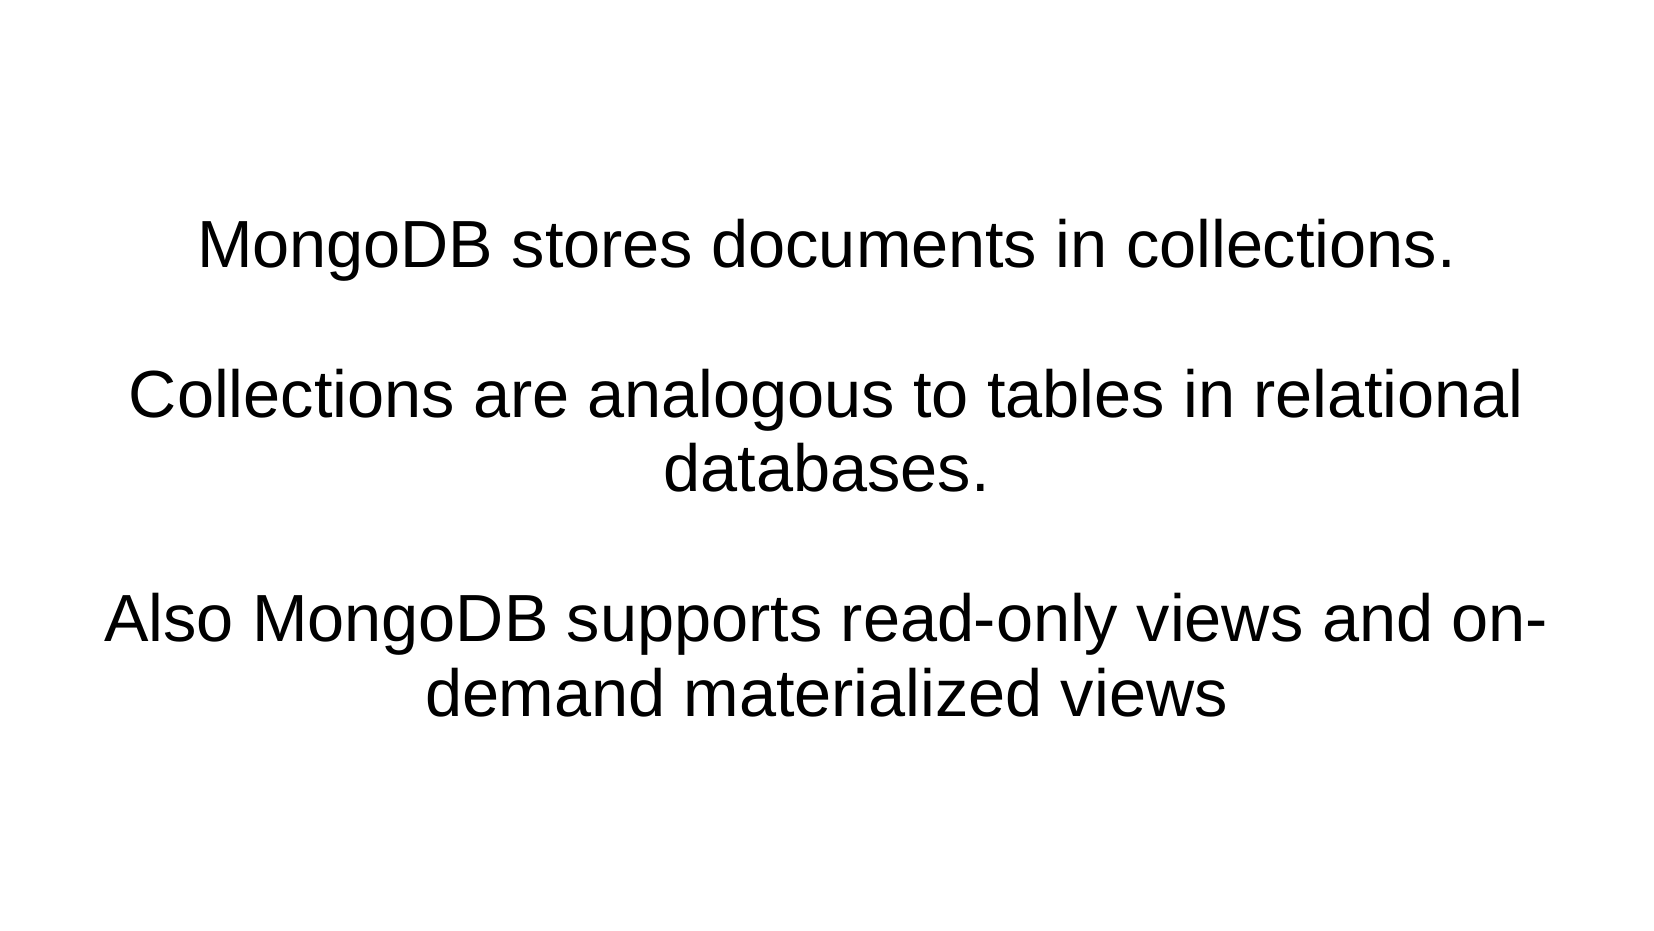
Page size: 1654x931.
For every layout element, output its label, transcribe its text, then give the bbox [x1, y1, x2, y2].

subtitle MongoDB stores documents in collections. Collections are analogous to tables in relational databases. Also MongoDB supports read-only views and on-demand materialized views [82, 75, 1571, 863]
